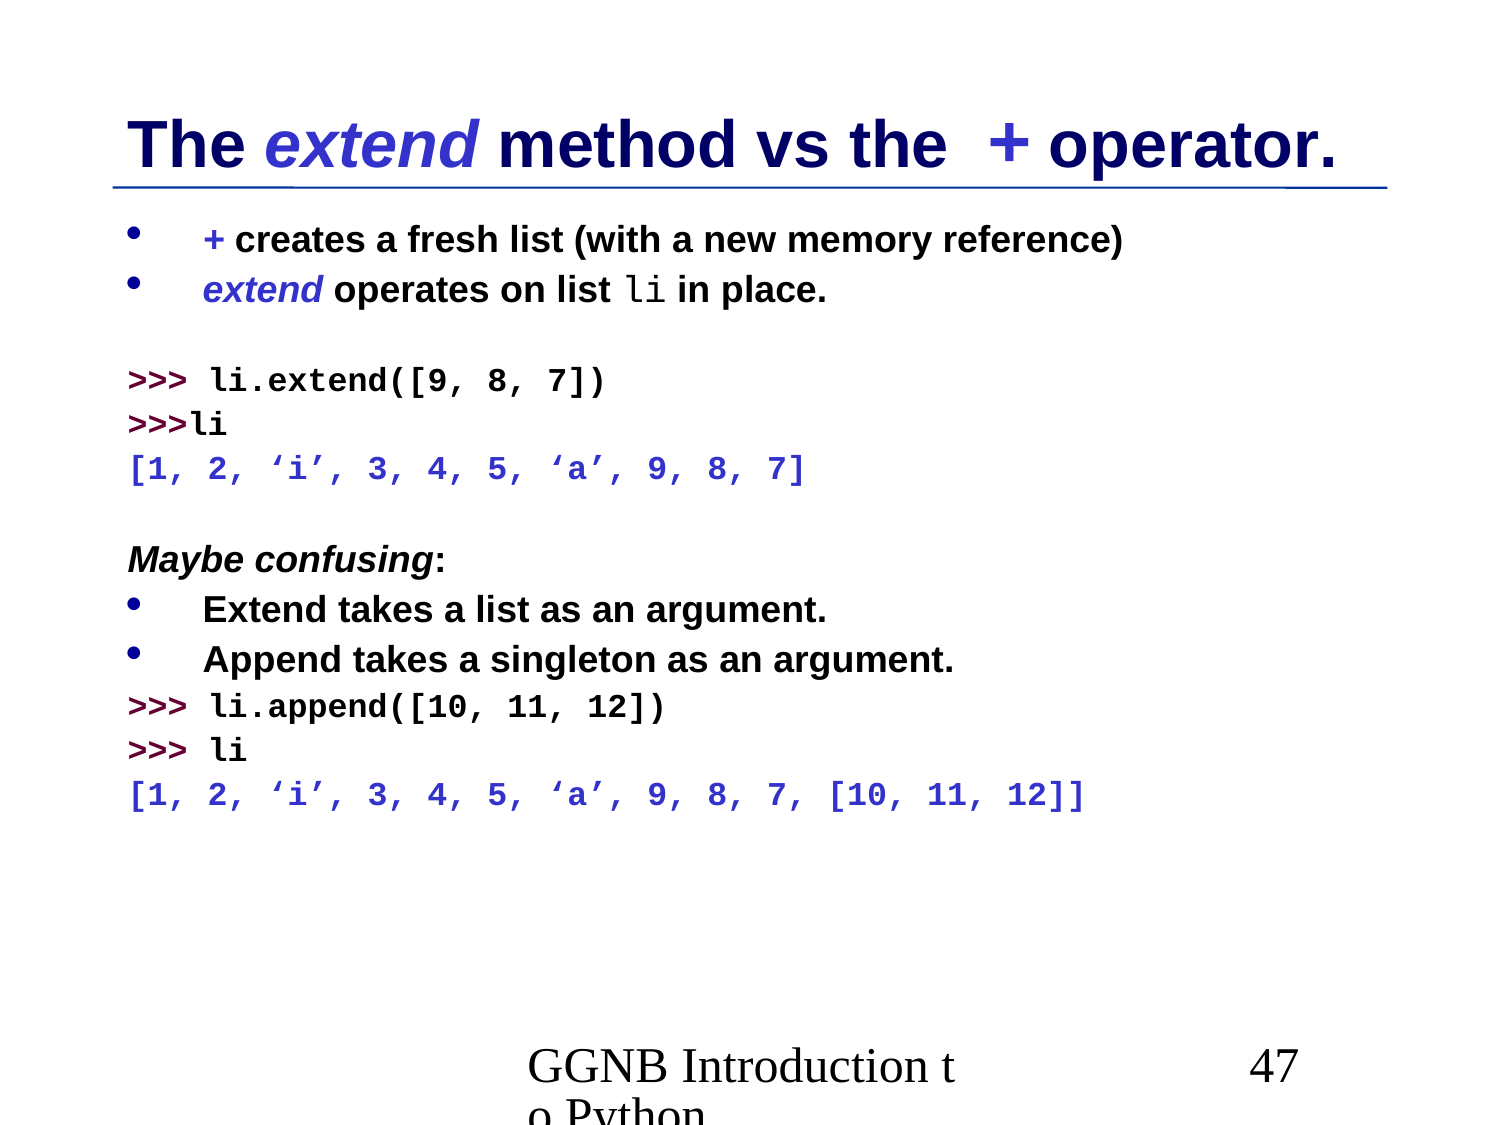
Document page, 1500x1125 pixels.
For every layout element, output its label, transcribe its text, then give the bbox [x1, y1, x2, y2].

list + creates a fresh list (with a new memory reference) extend operates on list li in place. >>> li.extend([9, 8, 7]) >>>li [1, 2, ‘i’, 3, 4, 5, ‘a’, 9, 8, 7] Maybe confusing: Extend takes a list as an argument. Append takes a singleton as an argument. >>> li.append([10, 11, 12]) >>> li [1, 2, ‘i’, 3, 4, 5, ‘a’, 9, 8, 7, [10, 11, 12]] [112, 212, 1388, 963]
title The extend method vs the + operator. [112, 84, 1388, 191]
